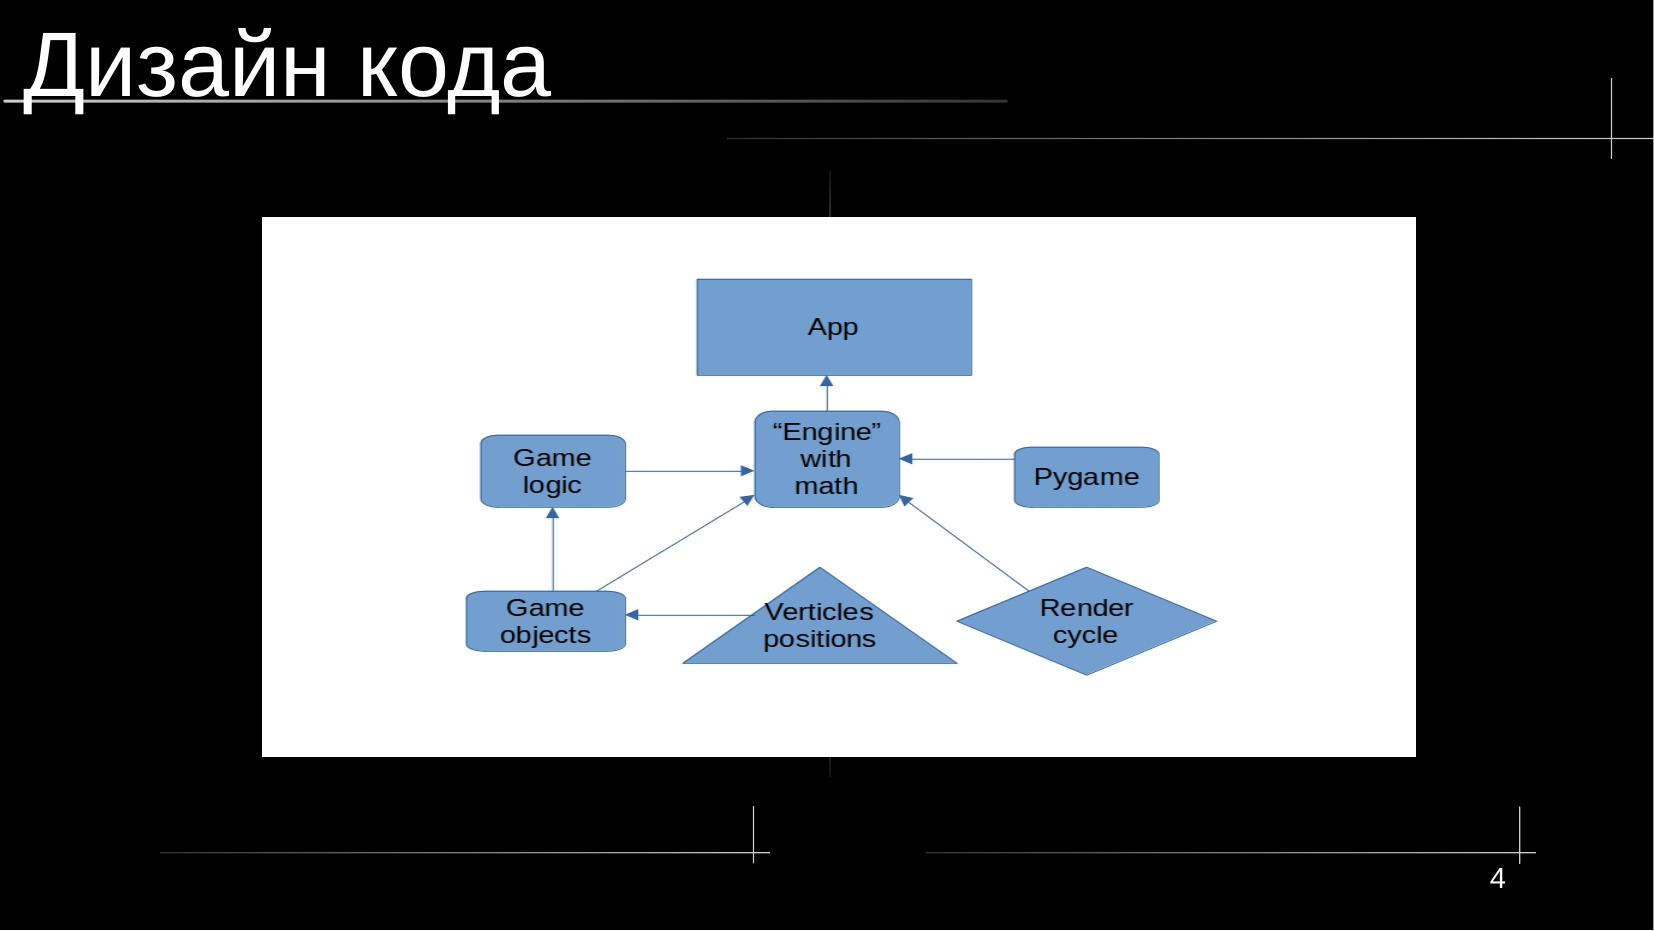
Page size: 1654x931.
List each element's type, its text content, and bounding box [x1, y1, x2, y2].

picture [262, 217, 1416, 758]
title Дизайн кода [23, 11, 1589, 119]
